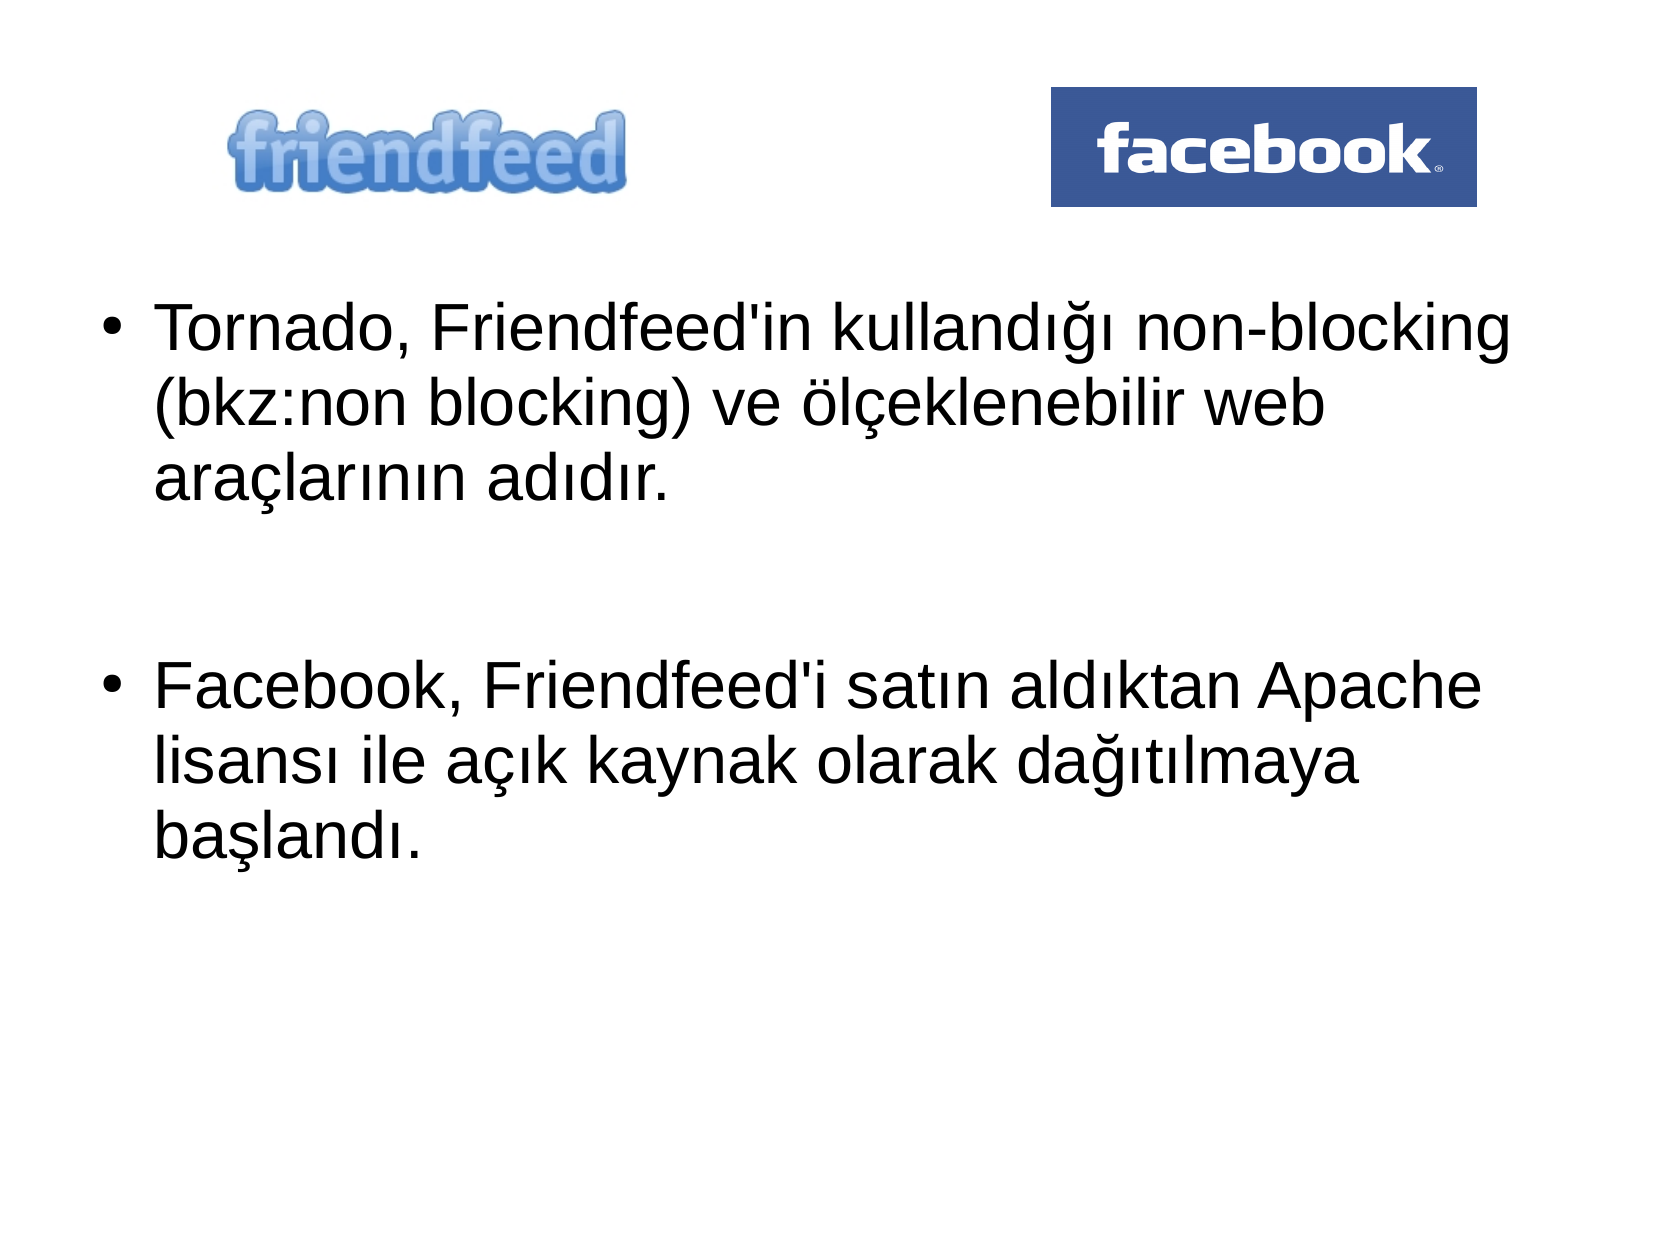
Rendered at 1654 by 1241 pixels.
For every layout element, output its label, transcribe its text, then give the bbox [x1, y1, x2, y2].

picture [1051, 87, 1477, 207]
picture [212, 88, 638, 208]
title [82, 49, 1571, 257]
list Tornado, Friendfeed'in kullandığı non-blocking (bkz:non blocking) ve ölçeklenebilir web araçlarının adıdır. Facebook, Friendfeed'i satın aldıktan Apache lisansı ile açık kaynak olarak dağıtılmaya başlandı. [82, 290, 1571, 1109]
